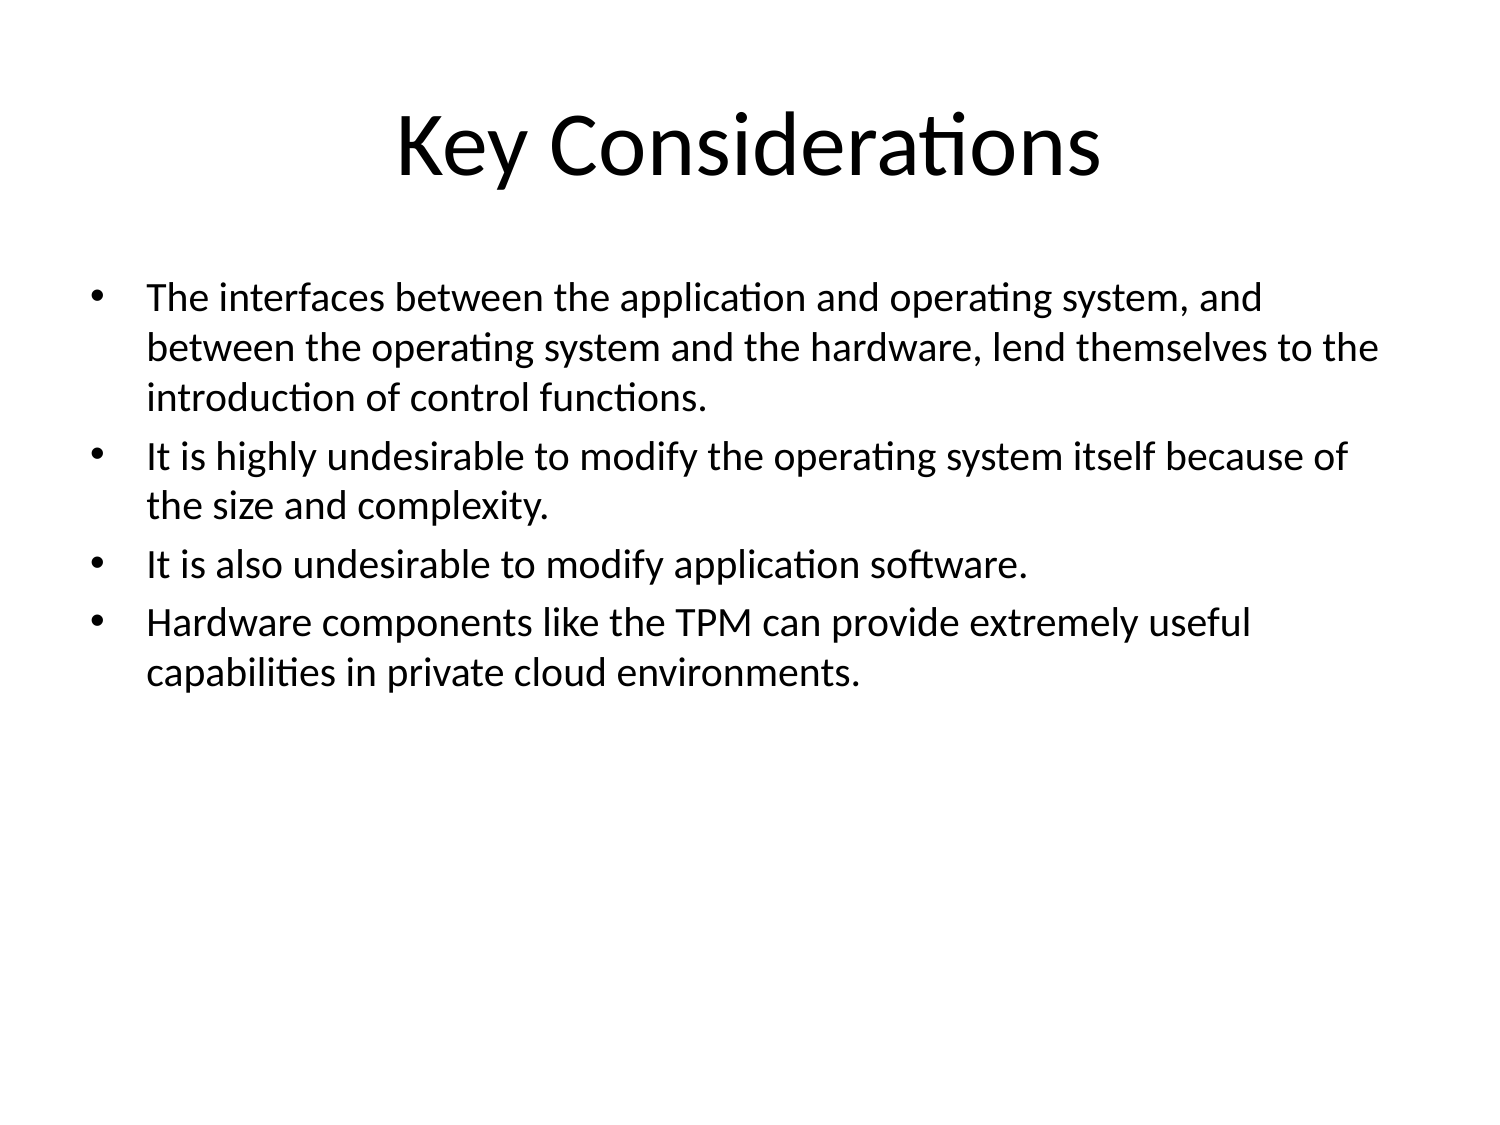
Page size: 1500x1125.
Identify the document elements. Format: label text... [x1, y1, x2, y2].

title Key Considerations [75, 45, 1425, 233]
list The interfaces between the application and operating system, and between the operating system and the hardware, lend themselves to the introduction of control functions. It is highly undesirable to modify the operating system itself because of the size and complexity. It is also undesirable to modify application software. Hardware components like the TPM can provide extremely useful capabilities in private cloud environments. [75, 262, 1425, 1005]
